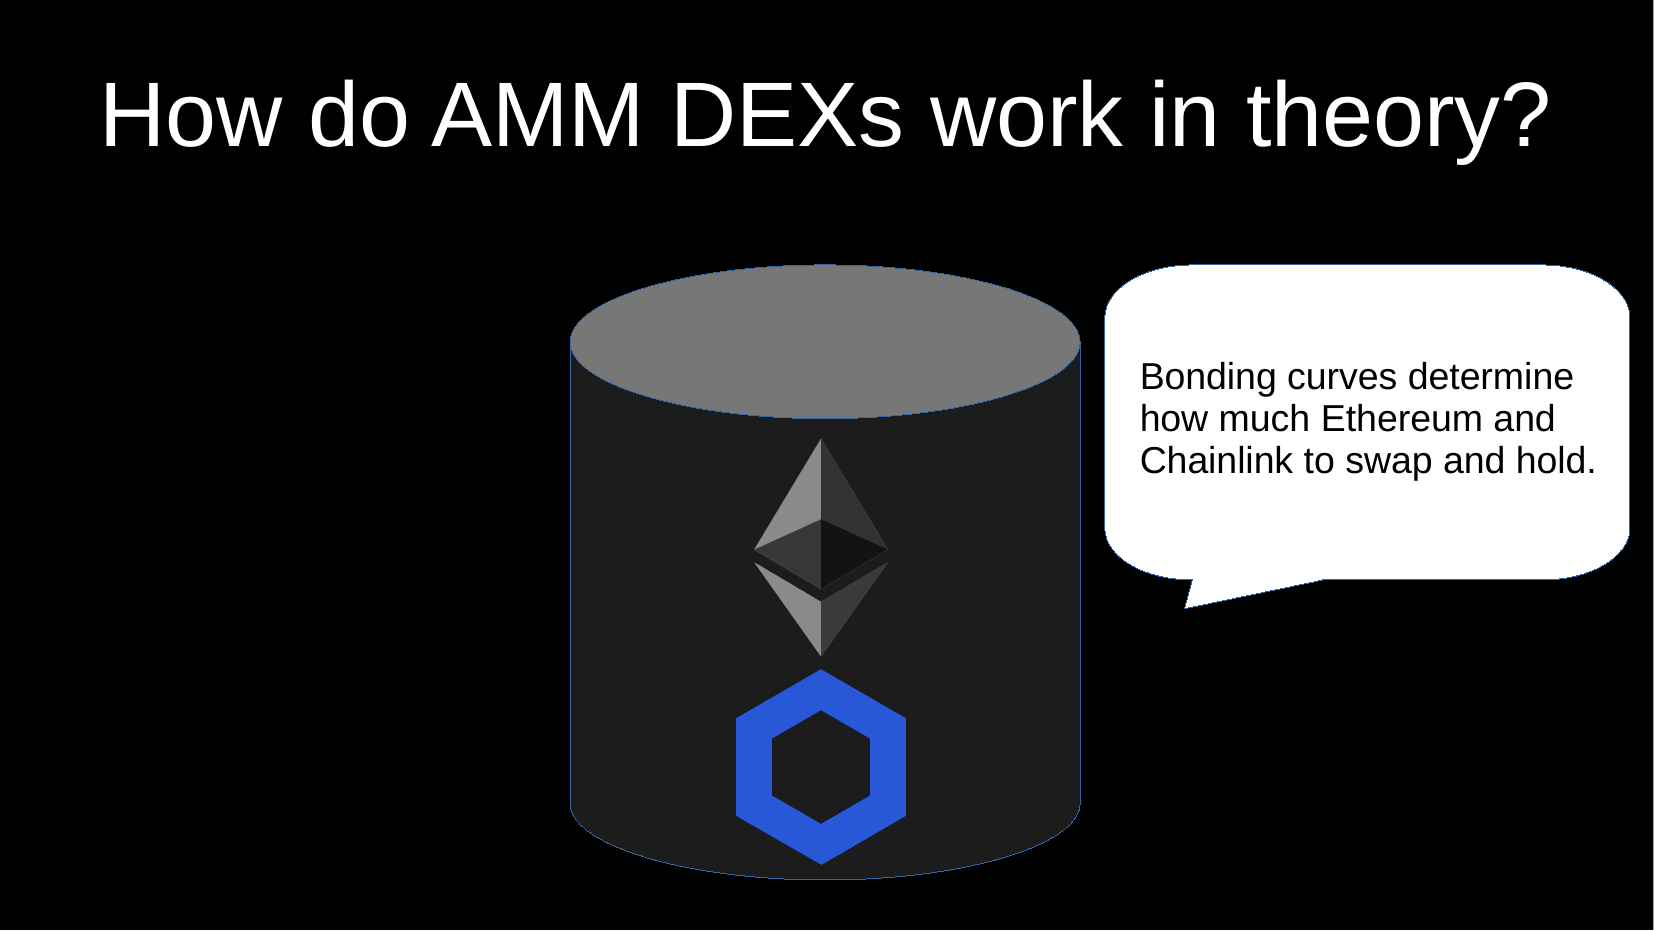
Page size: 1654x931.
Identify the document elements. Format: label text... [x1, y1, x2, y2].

text_box [1104, 283, 1125, 562]
text_box [570, 344, 1081, 880]
picture [576, 384, 1066, 865]
text_box Bonding curves determine how much Ethereum and Chainlink to swap and hold. [1125, 264, 1636, 616]
title How do AMM DEXs work in theory? [82, 37, 1571, 193]
